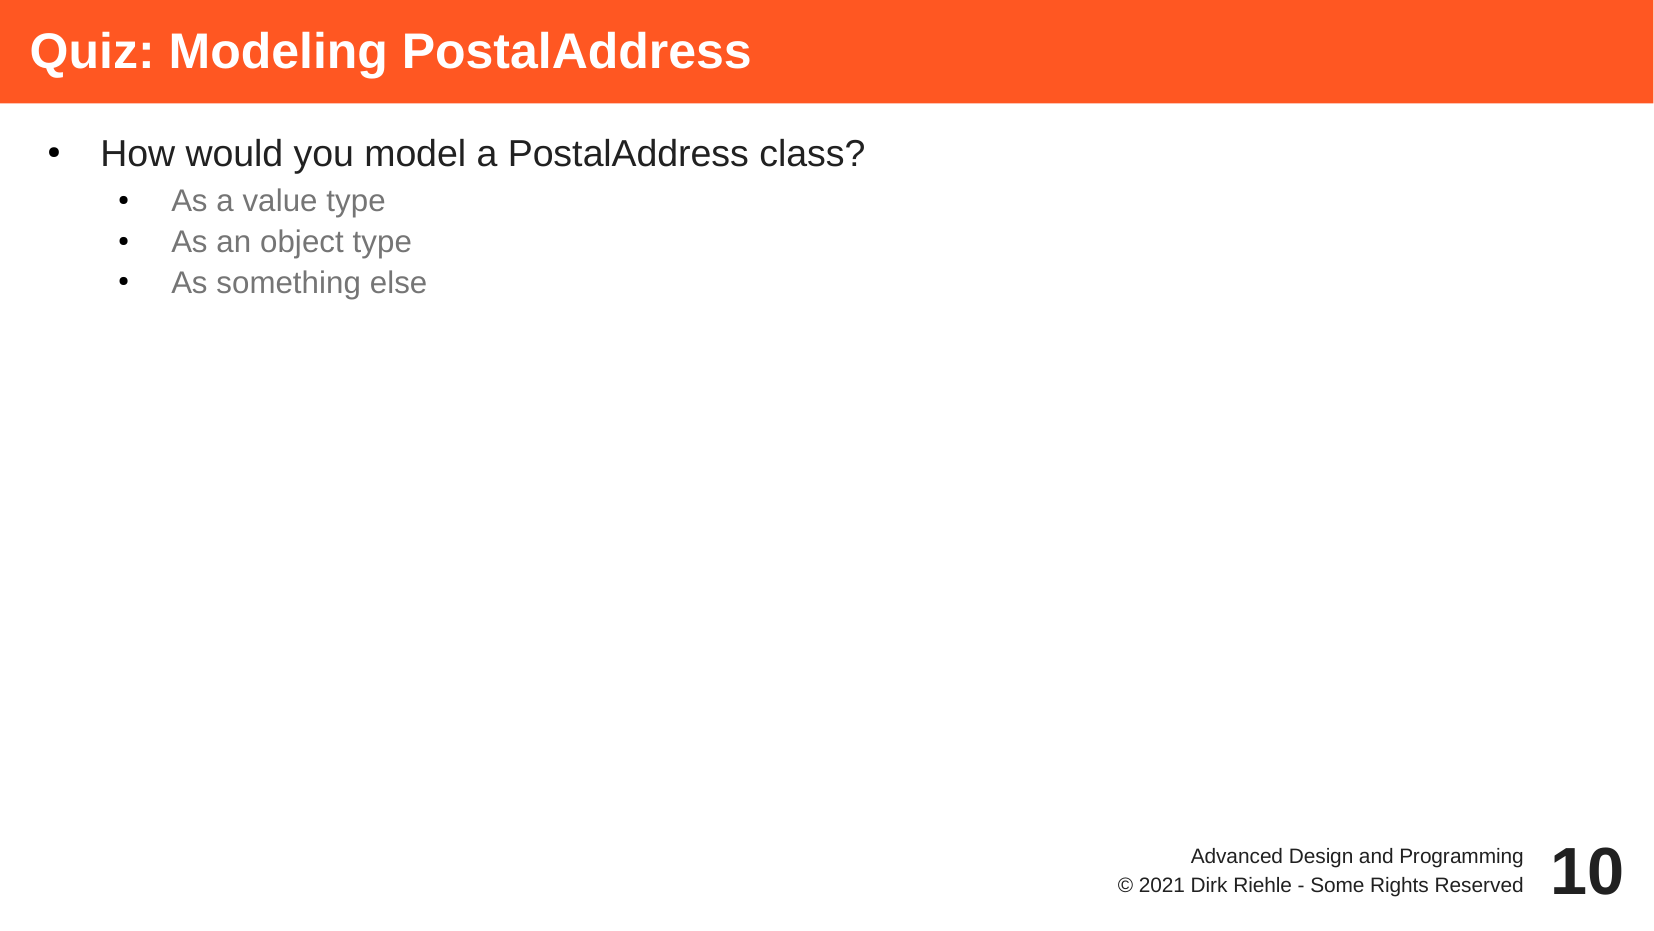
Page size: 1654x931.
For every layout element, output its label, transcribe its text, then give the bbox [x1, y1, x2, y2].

title Quiz: Modeling PostalAddress [0, 0, 1654, 104]
list How would you model a PostalAddress class? As a value type As an object type As something else [29, 132, 1625, 813]
